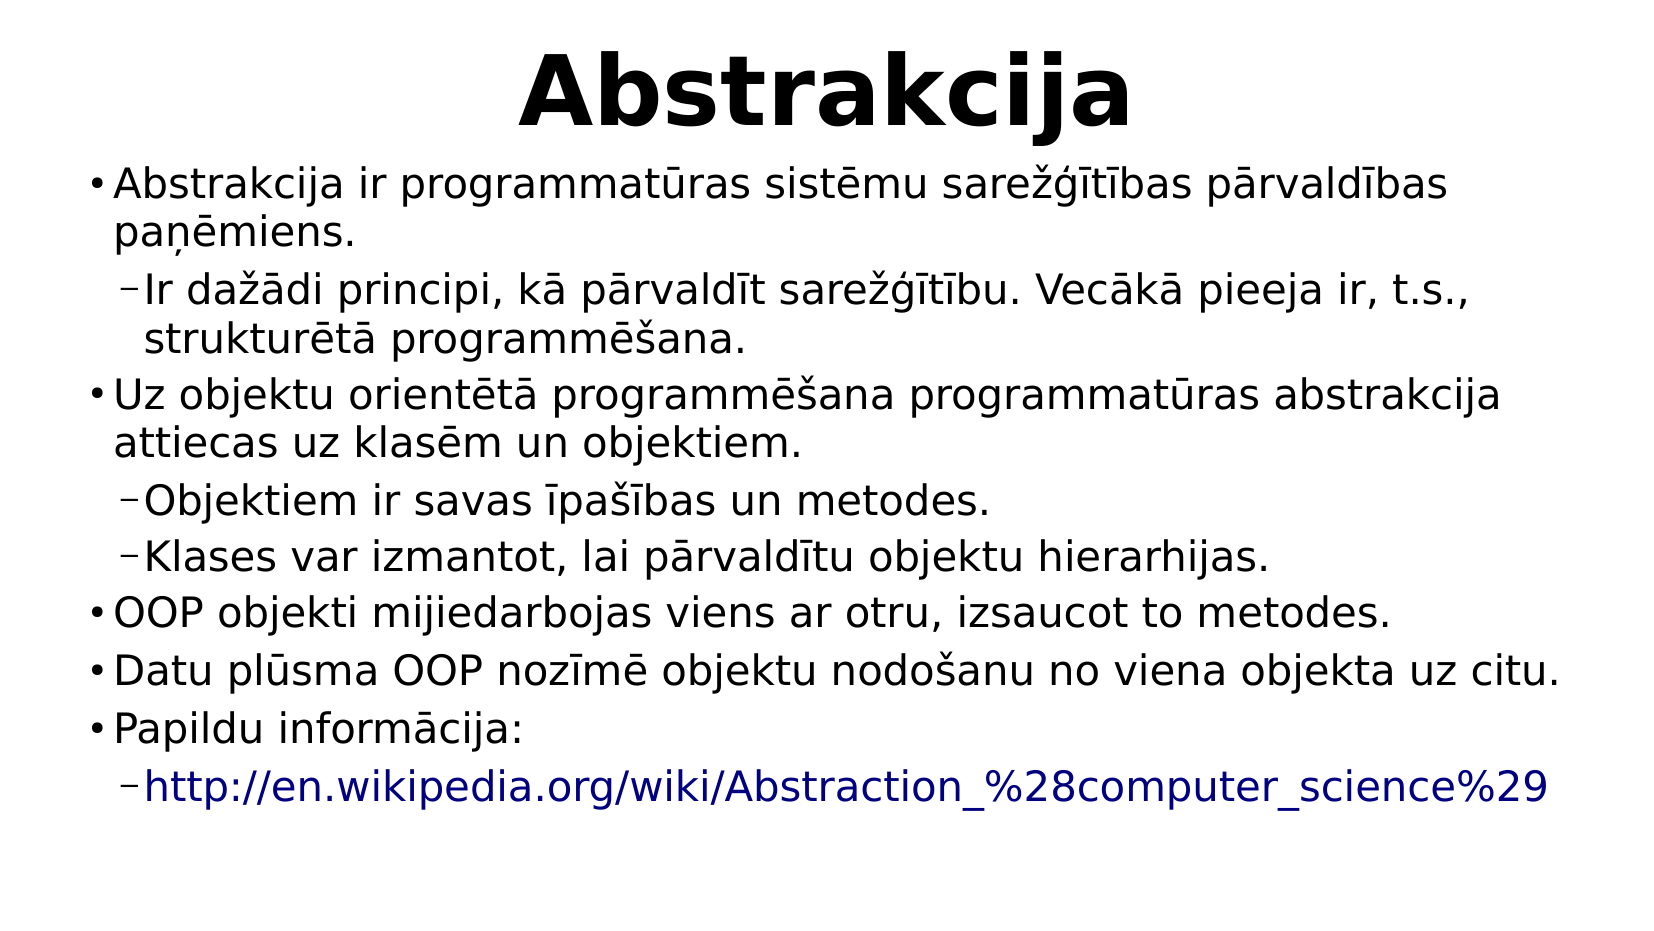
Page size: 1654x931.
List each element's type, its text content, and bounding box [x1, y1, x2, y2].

title Abstrakcija [82, 34, 1571, 149]
list Abstrakcija ir programmatūras sistēmu sarežģītības pārvaldības paņēmiens. Ir dažādi principi, kā pārvaldīt sarežģītību. Vecākā pieeja ir, t.s., strukturētā programmēšana. Uz objektu orientētā programmēšana programmatūras abstrakcija attiecas uz klasēm un objektiem. Objektiem ir savas īpašības un metodes. Klases var izmantot, lai pārvaldītu objektu hierarhijas. OOP objekti mijiedarbojas viens ar otru, izsaucot to metodes. Datu plūsma OOP nozīmē objektu nodošanu no viena objekta uz citu. Papildu informācija: http://en.wikipedia.org/wiki/Abstraction_%28computer_science%29 [82, 159, 1607, 877]
